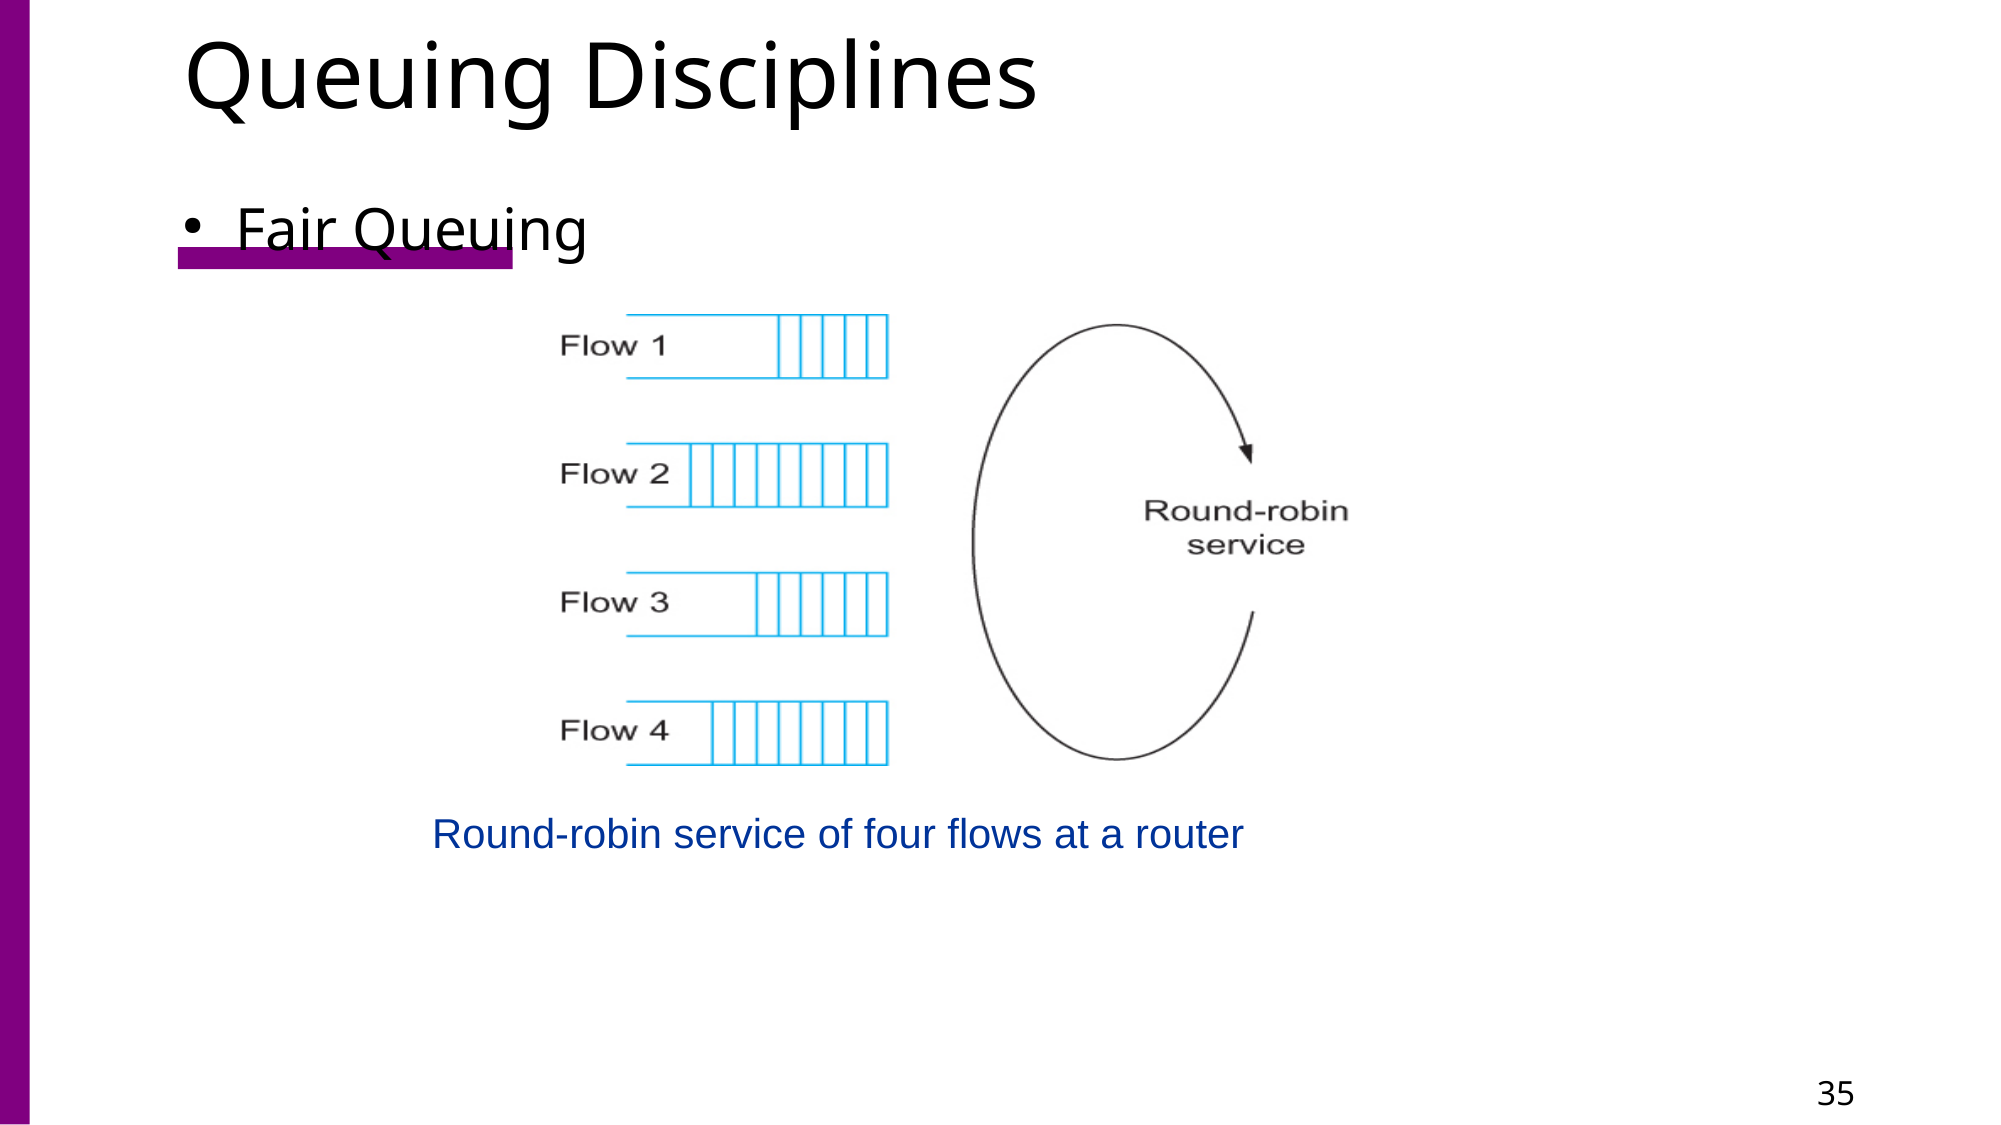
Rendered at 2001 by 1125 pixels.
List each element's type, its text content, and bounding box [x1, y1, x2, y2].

title Queuing Disciplines [133, 9, 1946, 135]
picture [559, 314, 1350, 766]
list Fair Queuing [149, 184, 1959, 1024]
text_box Round-robin service of four flows at a router [417, 798, 1662, 865]
